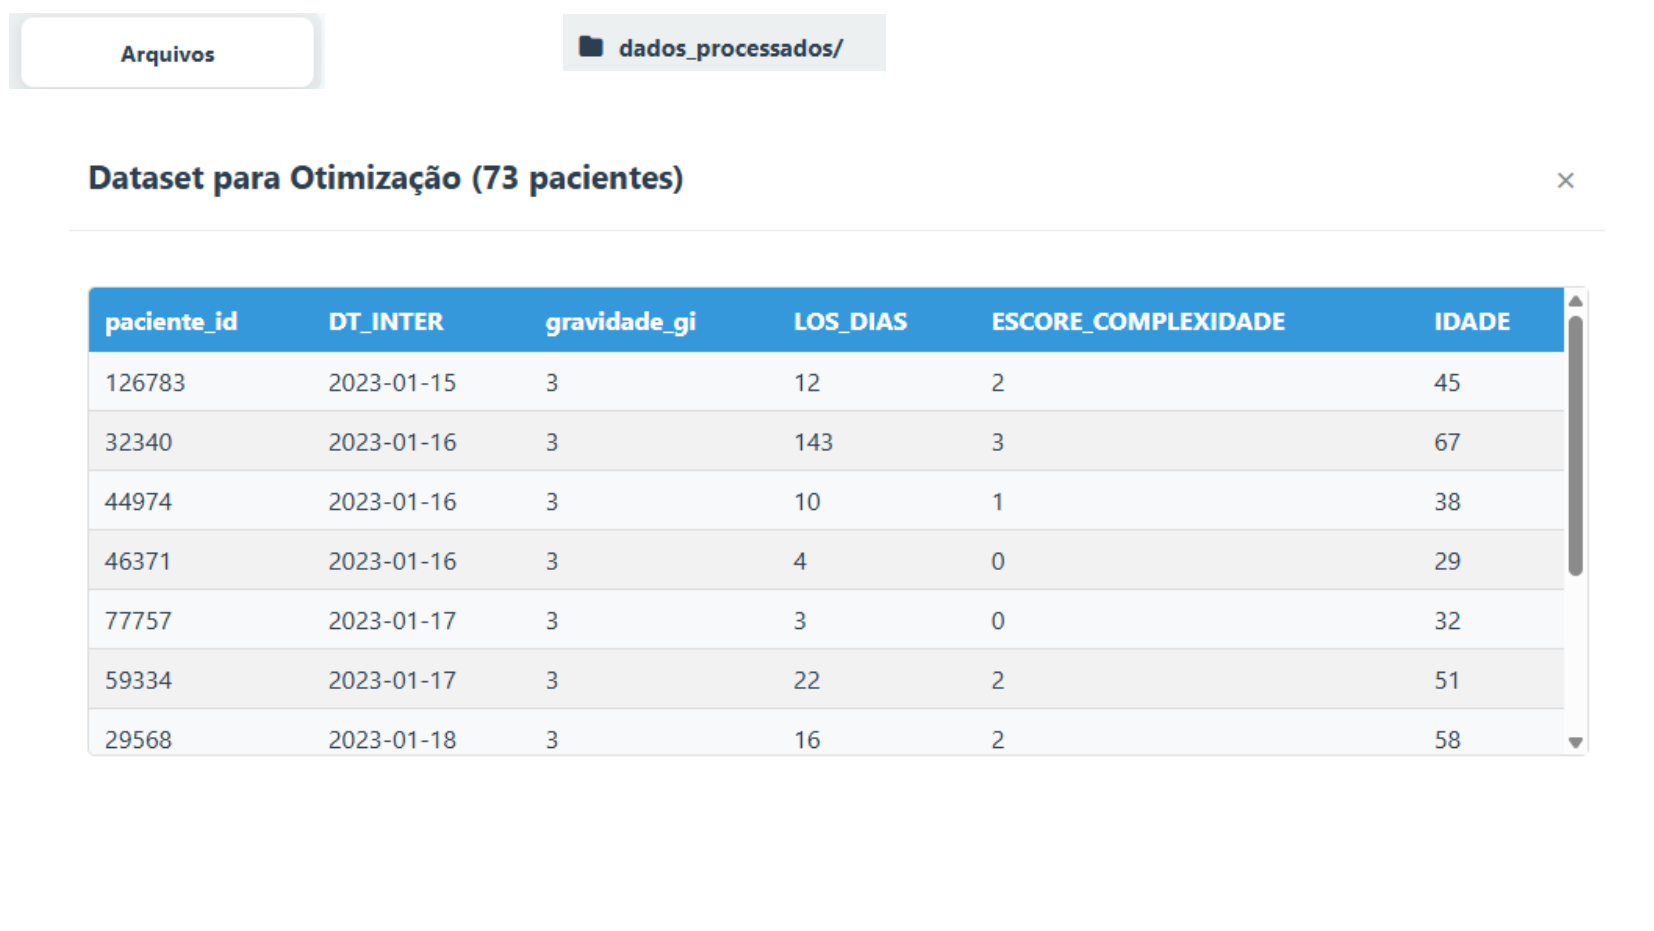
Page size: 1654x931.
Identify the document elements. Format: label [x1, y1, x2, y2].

picture [563, 14, 886, 71]
picture [69, 147, 1605, 794]
picture [9, 13, 325, 89]
